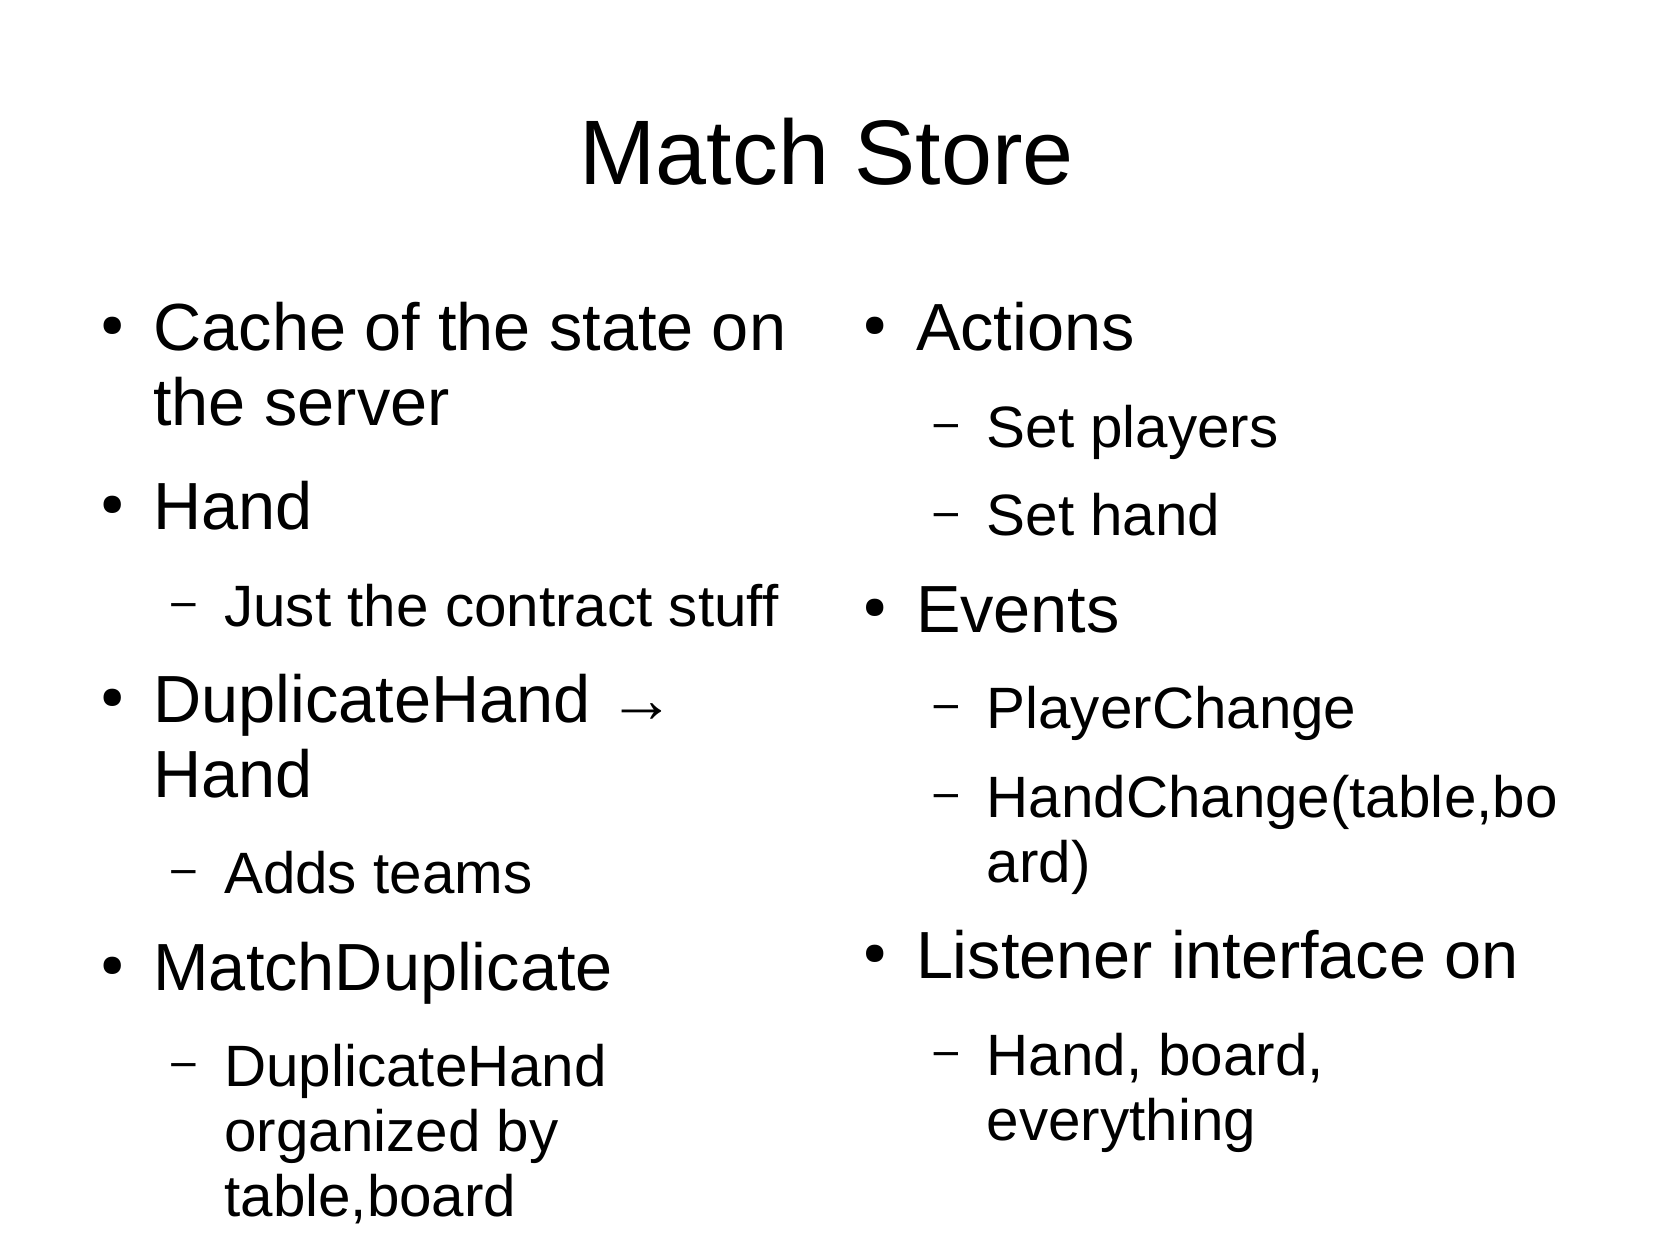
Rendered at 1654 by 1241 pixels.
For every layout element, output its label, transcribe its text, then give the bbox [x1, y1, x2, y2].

list Actions Set players Set hand Events PlayerChange HandChange(table,board) Listener interface on Hand, board, everything [845, 290, 1572, 1151]
list Cache of the state on the server Hand Just the contract stuff DuplicateHand → Hand Adds teams MatchDuplicate DuplicateHand organized by table,board [82, 290, 809, 1228]
title Match Store [82, 49, 1571, 257]
